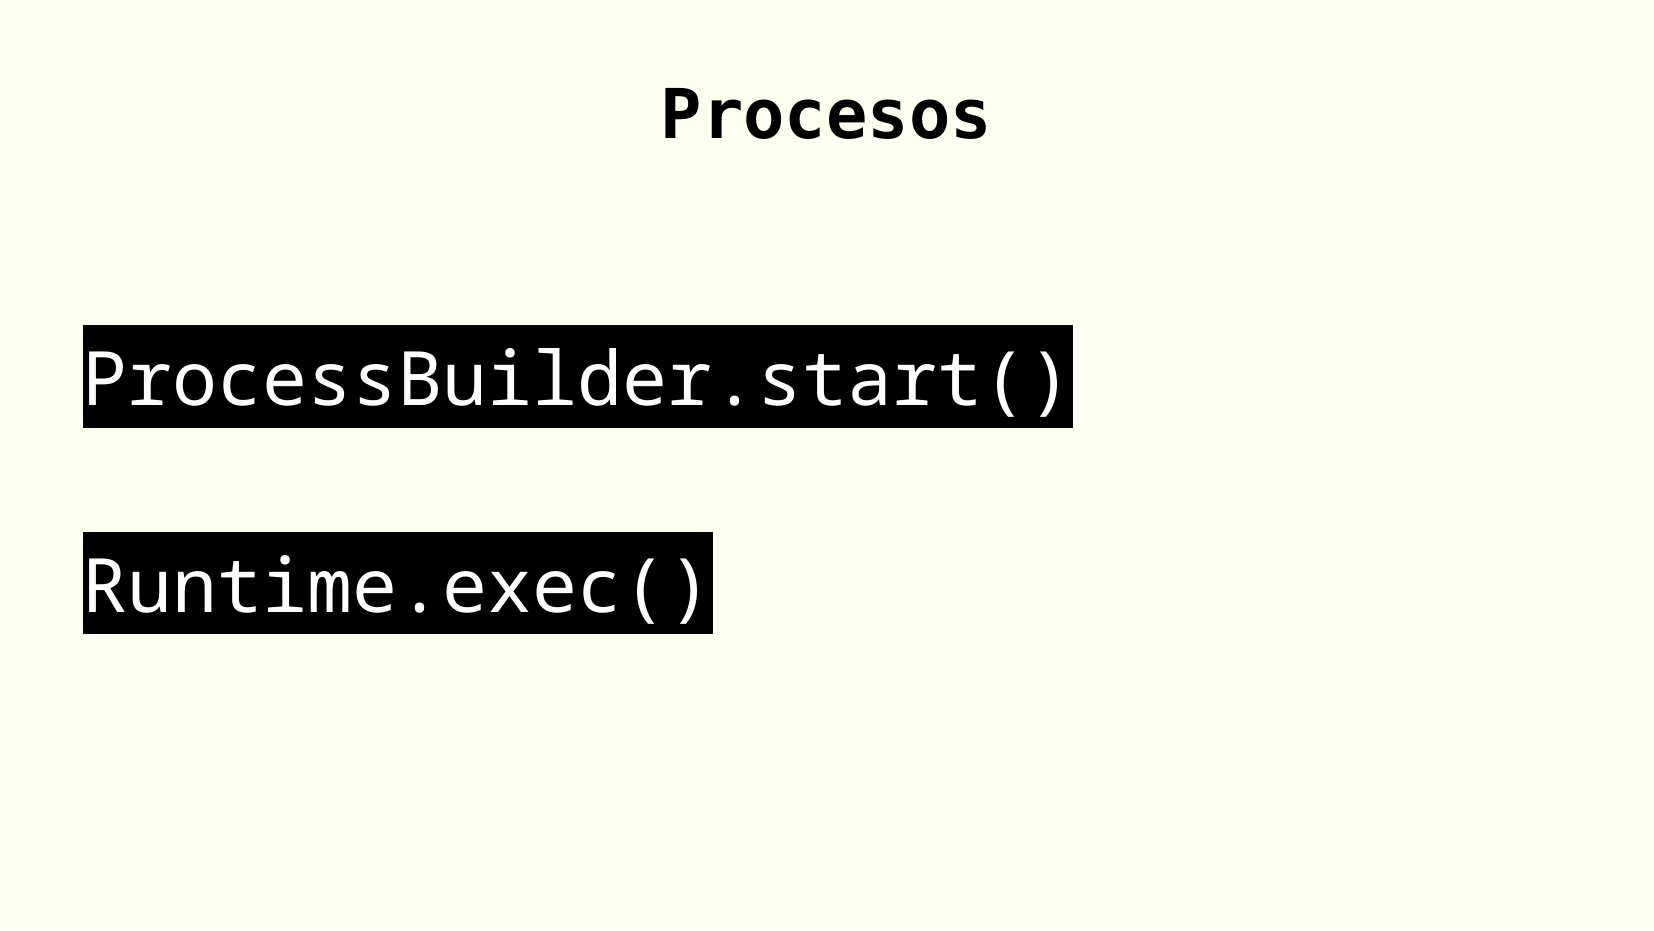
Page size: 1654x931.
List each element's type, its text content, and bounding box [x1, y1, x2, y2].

title Procesos [82, 37, 1571, 193]
list ProcessBuilder.start() Runtime.exec() [82, 325, 1571, 850]
